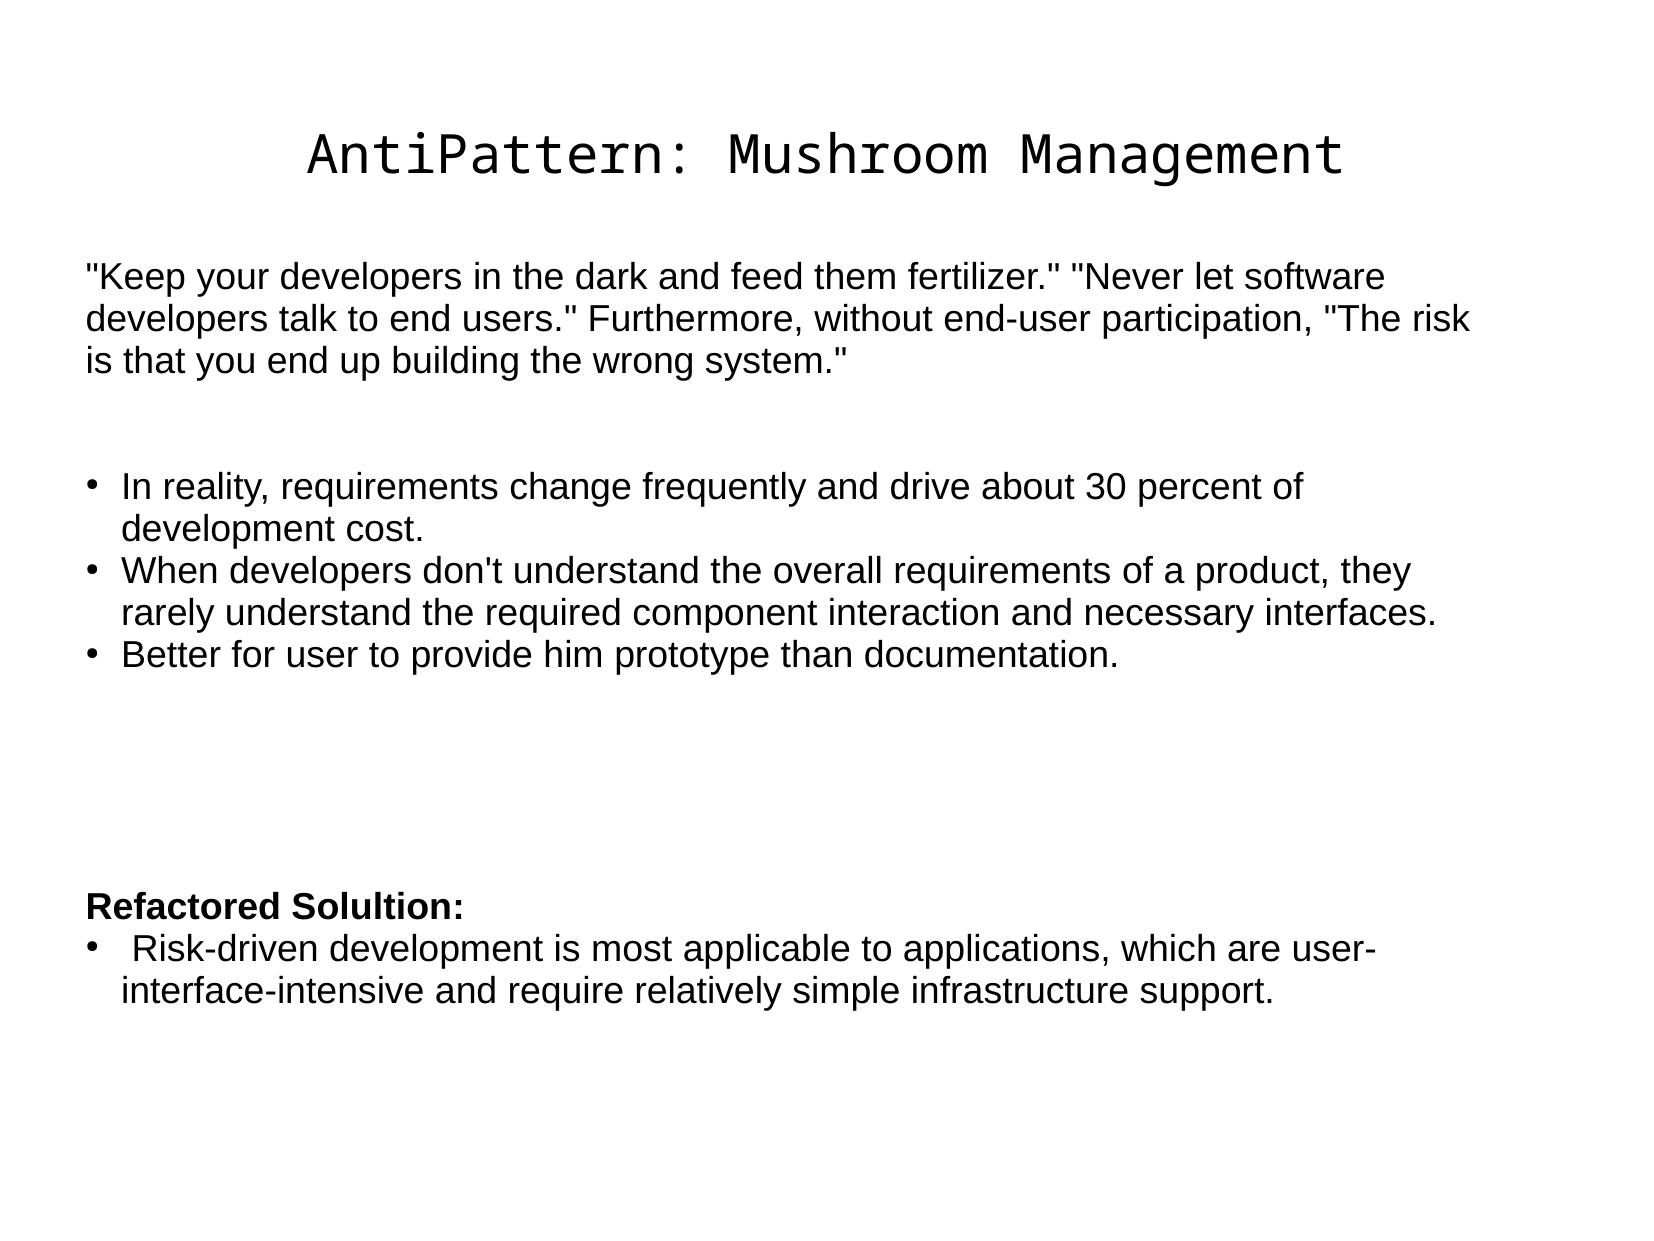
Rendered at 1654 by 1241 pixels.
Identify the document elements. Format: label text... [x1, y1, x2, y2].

title AntiPattern: Mushroom Management [82, 49, 1571, 257]
text_box "Keep your developers in the dark and feed them fertilizer." "Never let software developers talk to end users." Furthermore, without end-user participation, "The risk is that you end up building the wrong system." In reality, requirements change frequently and drive about 30 percent of development cost. When developers don't understand the overall requirements of a product, they rarely understand the required component interaction and necessary interfaces. Better for user to provide him prototype than documentation. Refactored Solultion: Risk-driven development is most applicable to applications, which are user-interface-intensive and require relatively simple infrastructure support. [70, 248, 1489, 1019]
